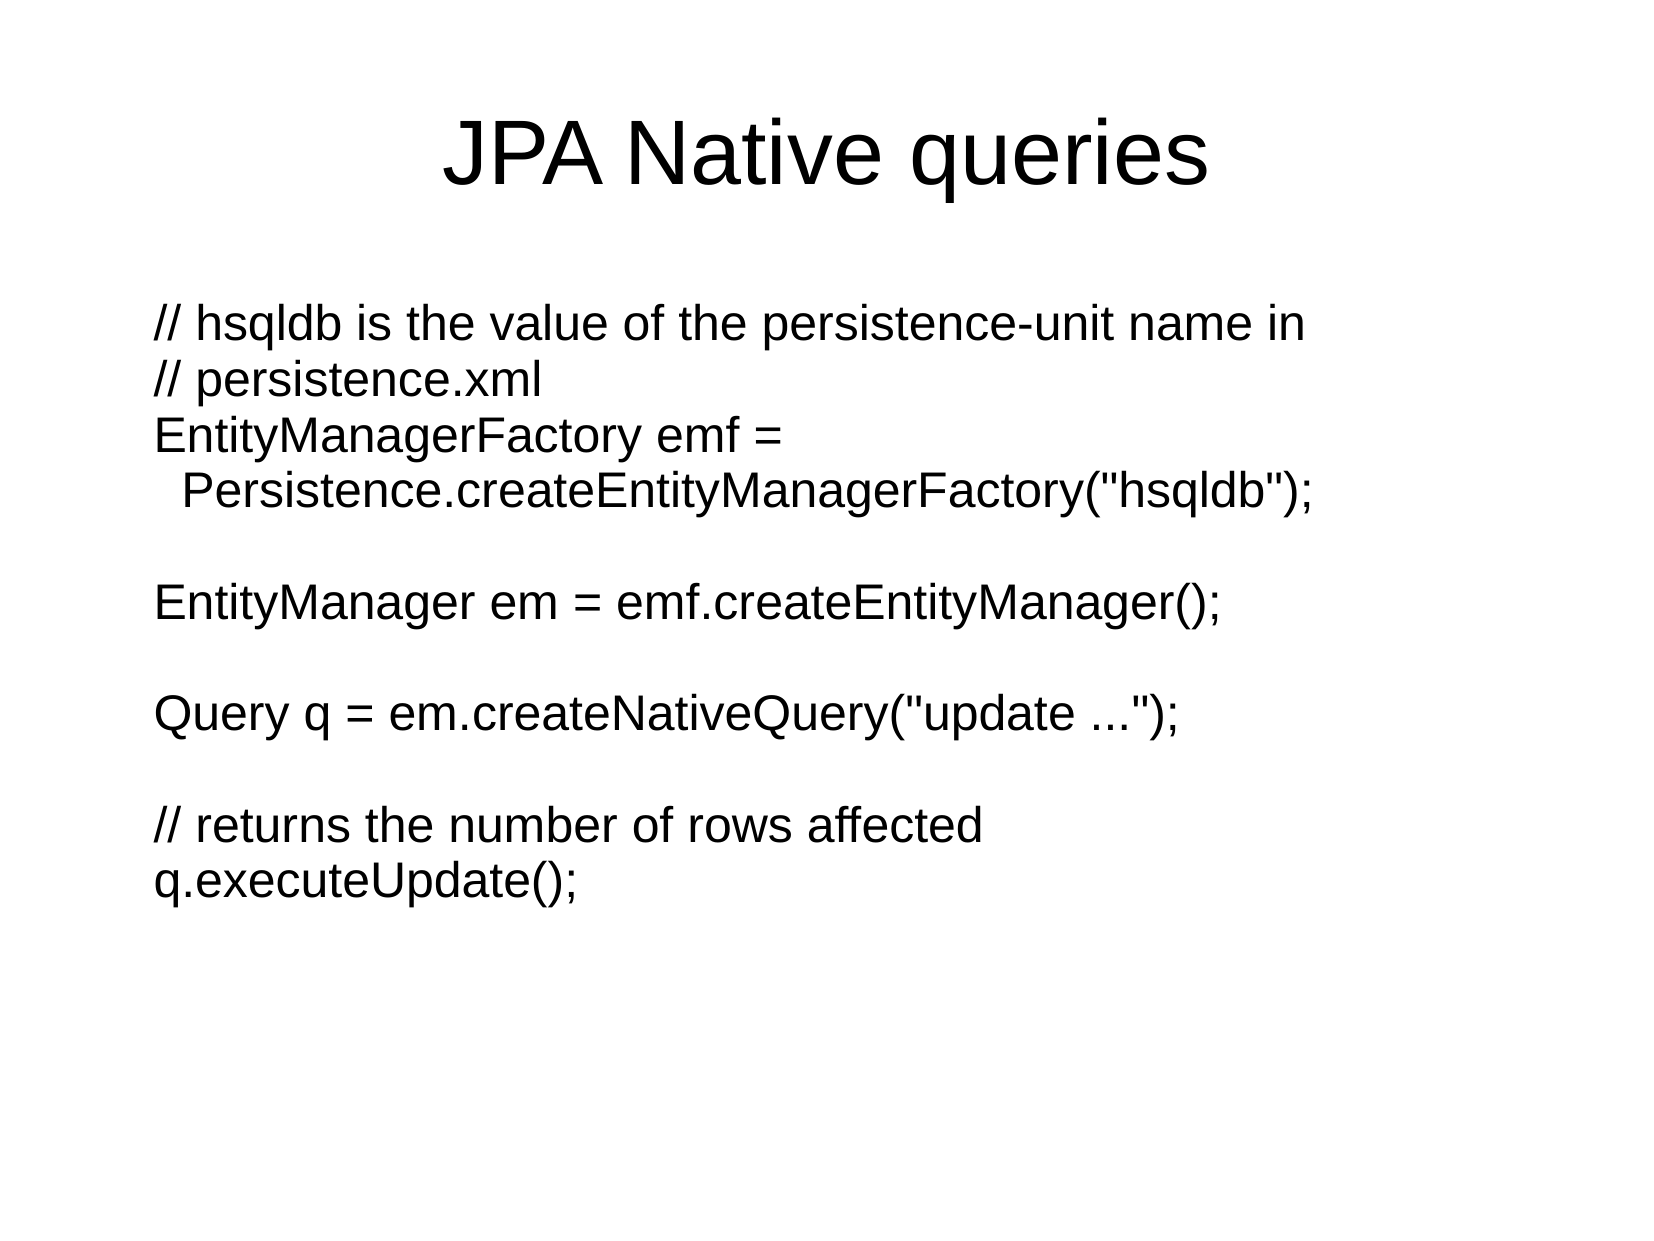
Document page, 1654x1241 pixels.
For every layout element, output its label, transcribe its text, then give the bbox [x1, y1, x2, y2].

list // hsqldb is the value of the persistence-unit name in // persistence.xml EntityManagerFactory emf = Persistence.createEntityManagerFactory("hsqldb"); EntityManager em = emf.createEntityManager(); Query q = em.createNativeQuery("update ..."); // returns the number of rows affected q.executeUpdate(); [82, 295, 1571, 1182]
title JPA Native queries [82, 49, 1571, 257]
